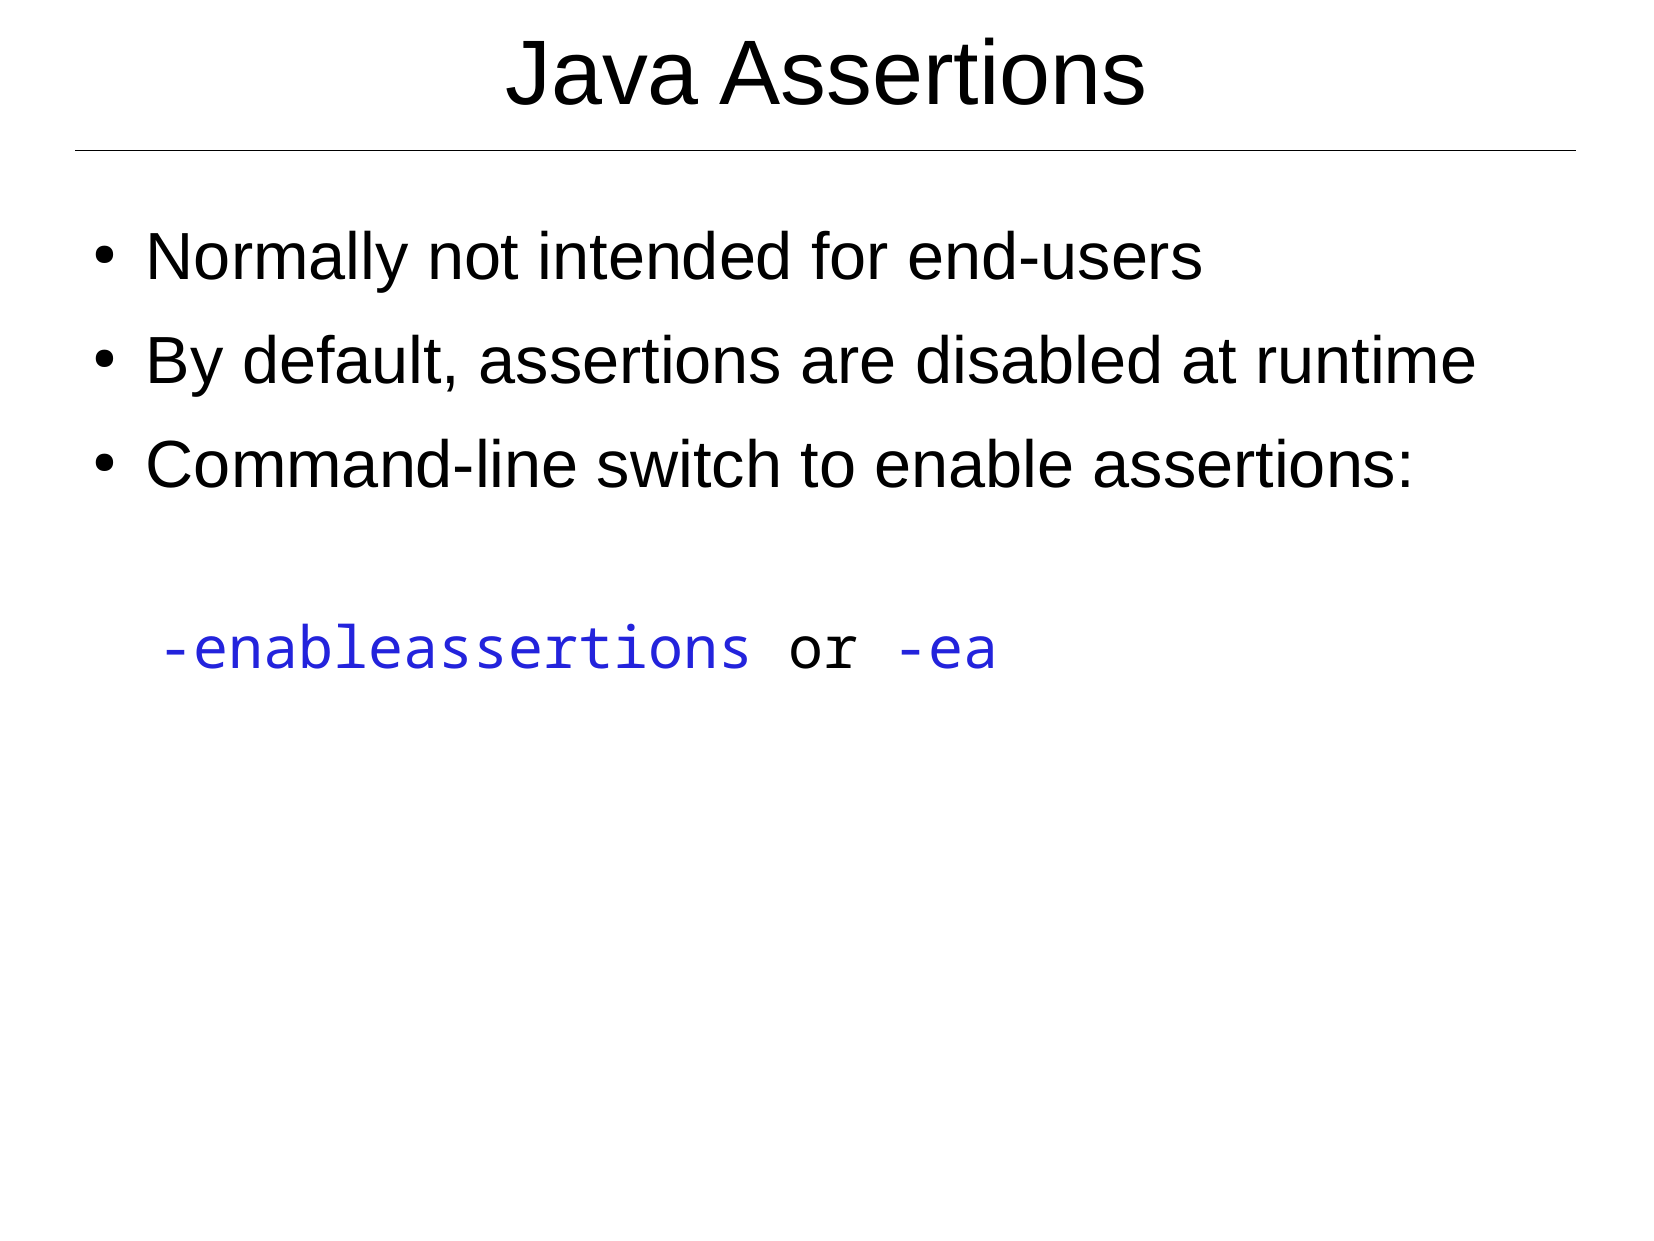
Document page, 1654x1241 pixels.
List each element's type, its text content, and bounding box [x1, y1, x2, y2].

title Java Assertions [82, 0, 1571, 154]
list Normally not intended for end-users By default, assertions are disabled at runtime Command-line switch to enable assertions: -enableassertions or -ea [75, 218, 1564, 1038]
